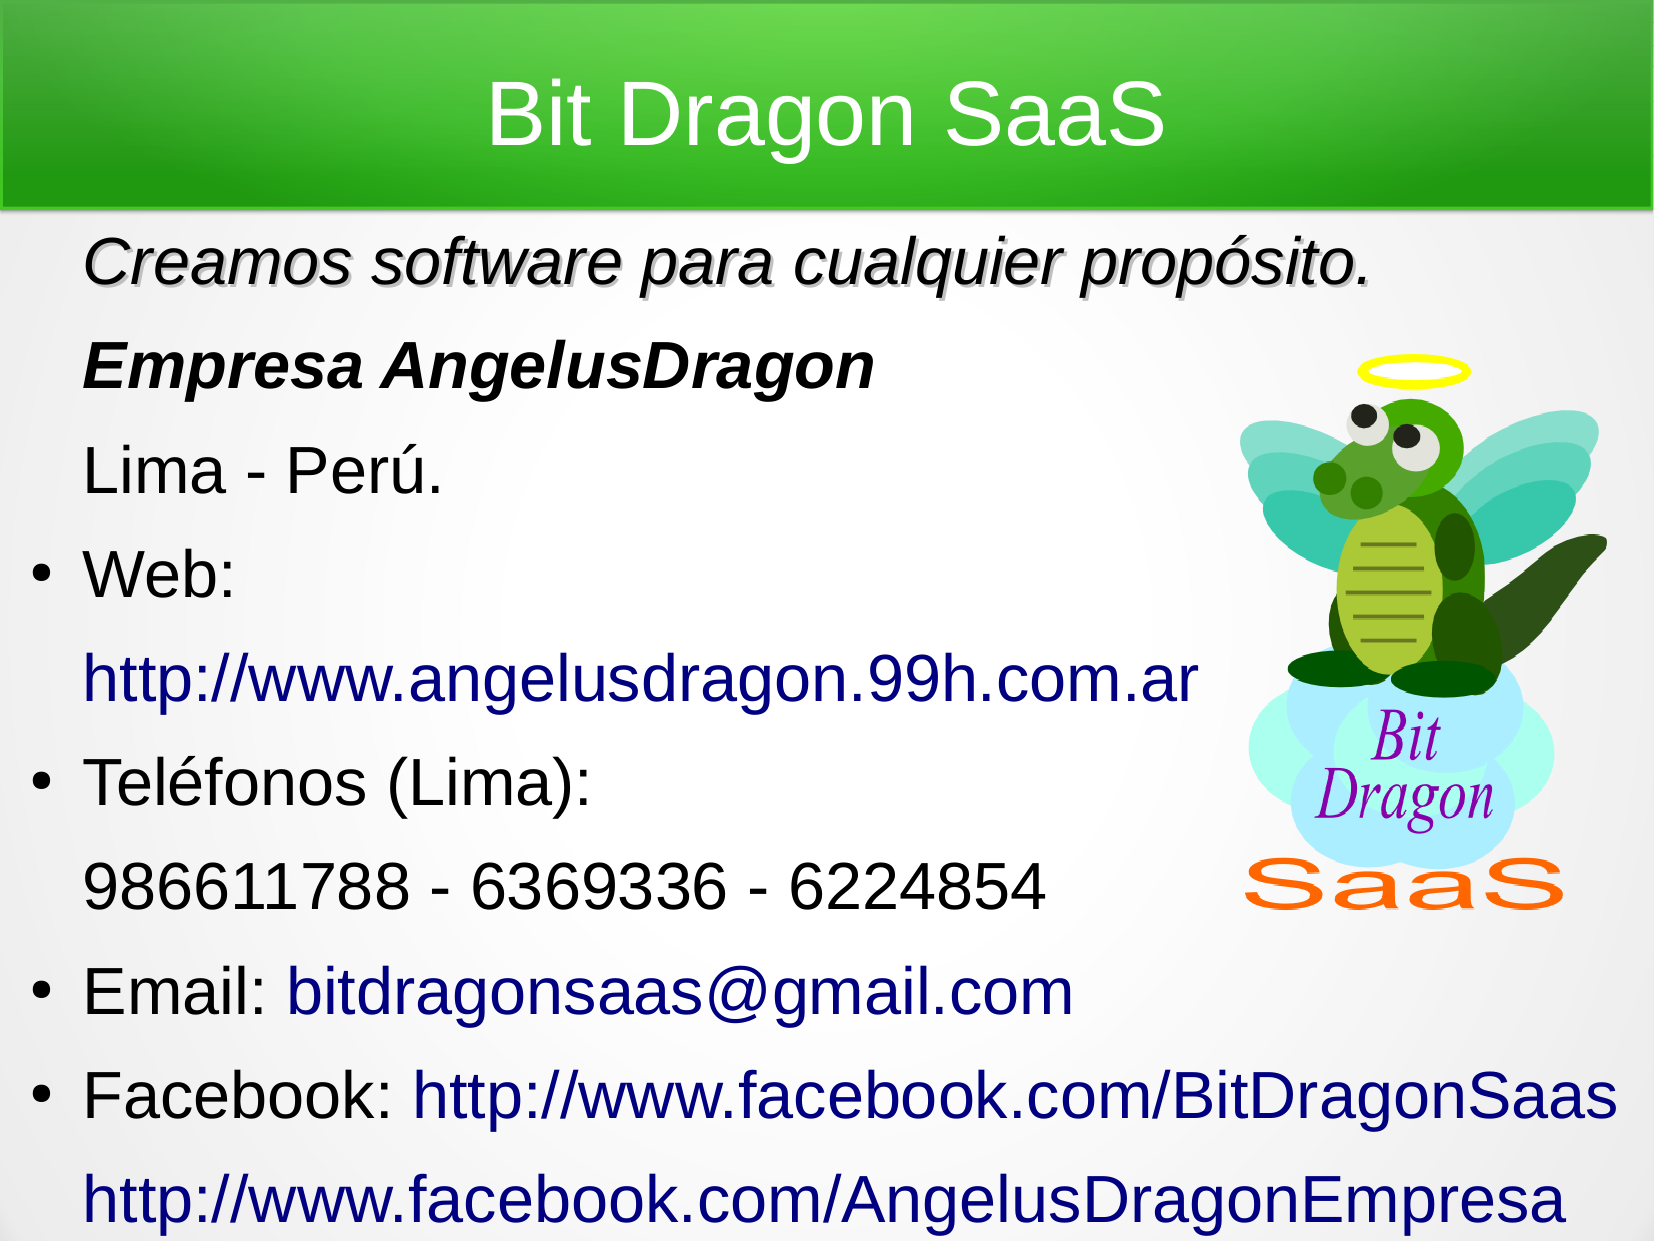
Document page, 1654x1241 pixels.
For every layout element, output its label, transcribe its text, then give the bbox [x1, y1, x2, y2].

list Creamos software para cualquier propósito. Empresa AngelusDragon Lima - Perú. Web: http://www.angelusdragon.99h.com.ar Teléfonos (Lima): 986611788 - 6369336 - 6224854 Email: bitdragonsaas@gmail.com Facebook: http://www.facebook.com/BitDragonSaas http://www.facebook.com/AngelusDragonEmpresa [11, 224, 1654, 1241]
title Bit Dragon SaaS [82, 49, 1571, 179]
